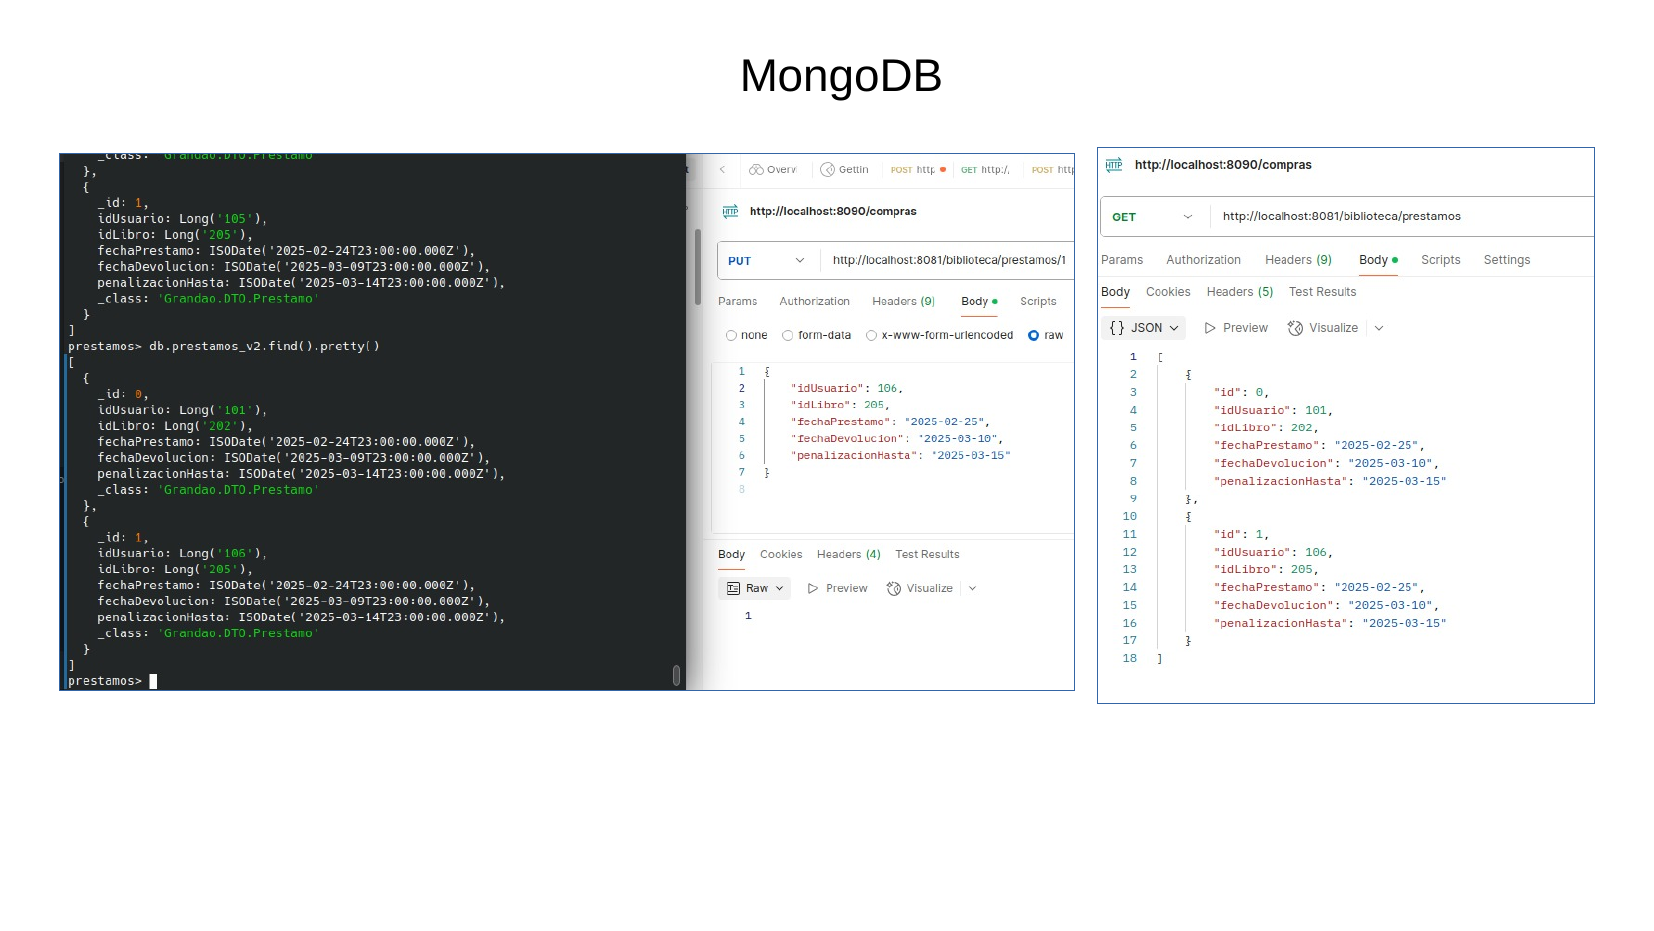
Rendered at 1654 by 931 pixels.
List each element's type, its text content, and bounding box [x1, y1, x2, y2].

title MongoDB [590, 0, 1093, 154]
picture [59, 153, 1075, 691]
picture [1097, 147, 1595, 704]
